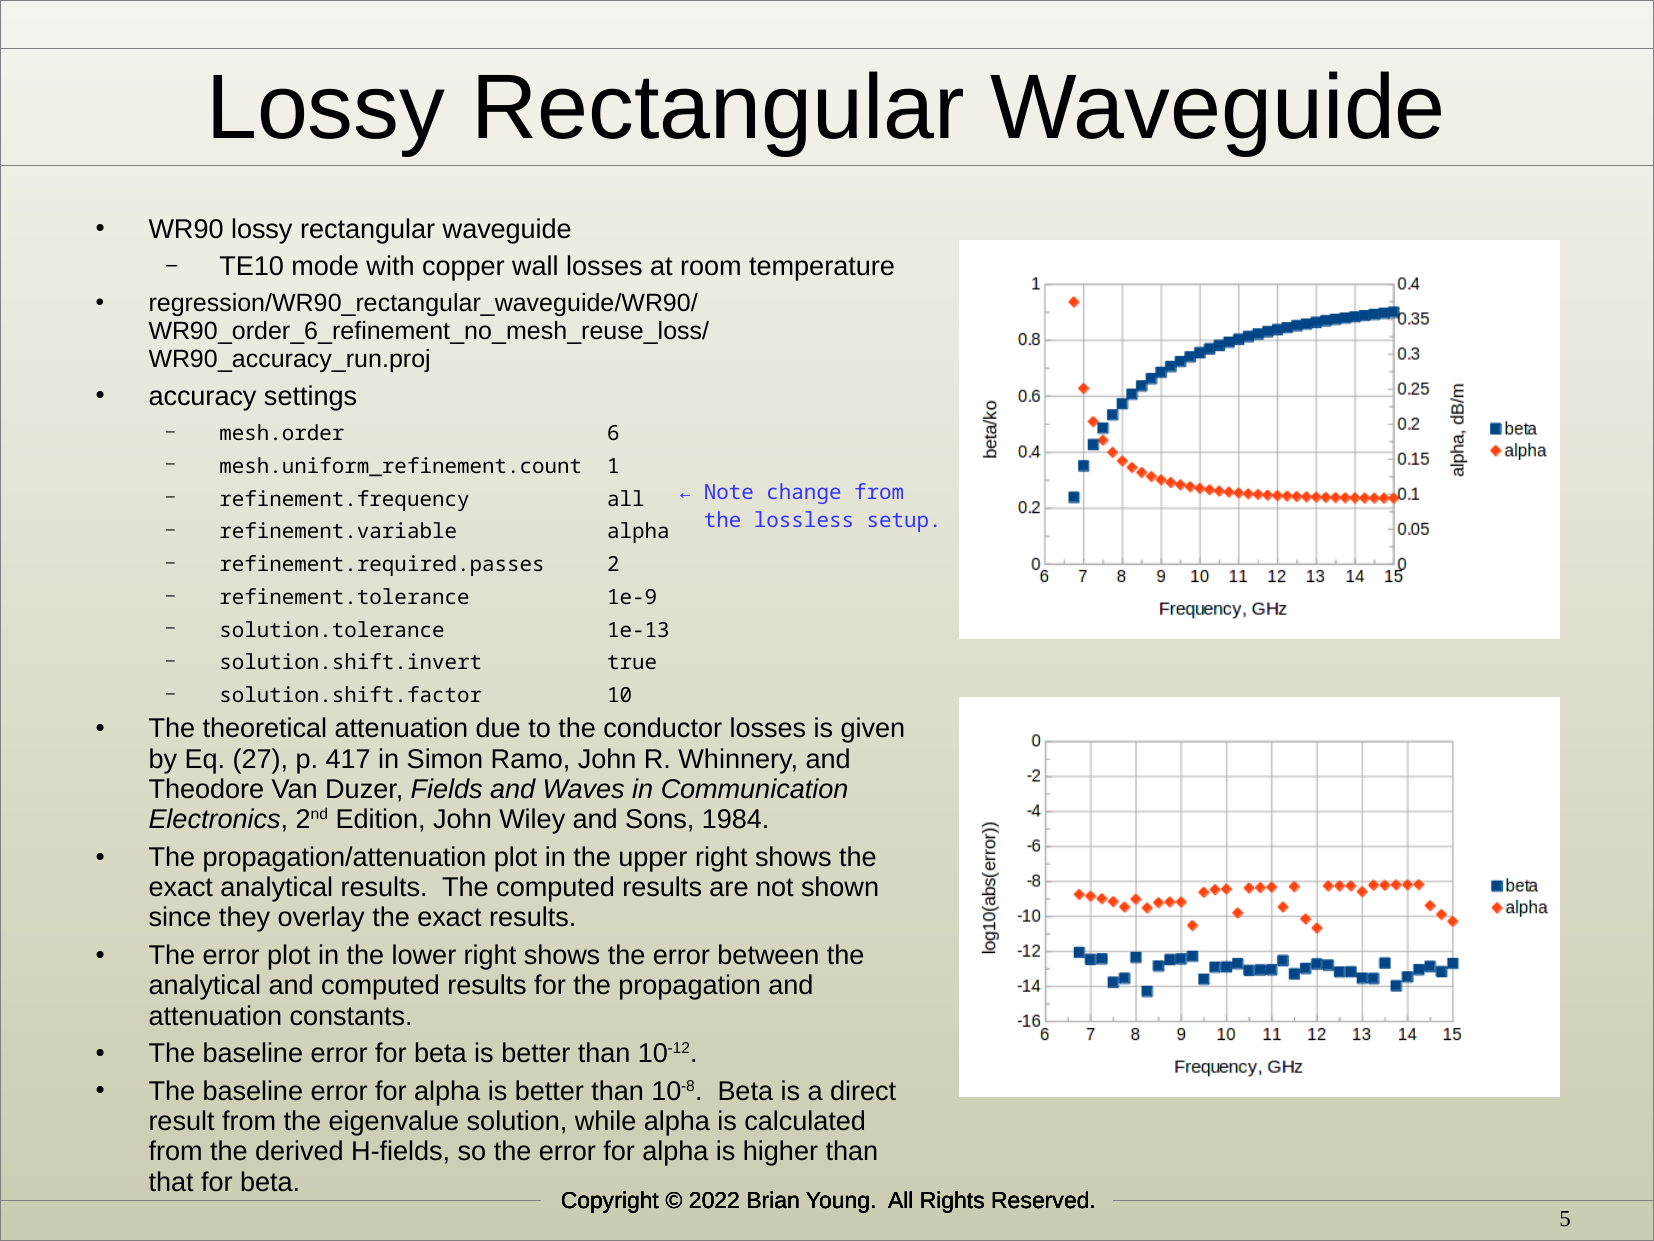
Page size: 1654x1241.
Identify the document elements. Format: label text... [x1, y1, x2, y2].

list WR90 lossy rectangular waveguide TE10 mode with copper wall losses at room temperature regression/WR90_rectangular_waveguide/WR90/WR90_order_6_refinement_no_mesh_reuse_loss/WR90_accuracy_run.proj accuracy settings mesh.order 6 mesh.uniform_refinement.count 1 refinement.frequency all refinement.variable alpha refinement.required.passes 2 refinement.tolerance 1e-9 solution.tolerance 1e-13 solution.shift.invert true solution.shift.factor 10 The theoretical attenuation due to the conductor losses is given by Eq. (27), p. 417 in Simon Ramo, John R. Whinnery, and Theodore Van Duzer, Fields and Waves in Communication Electronics, 2nd Edition, John Wiley and Sons, 1984. The propagation/attenuation plot in the upper right shows the exact analytical results. The computed results are not shown since they overlay the exact results. The error plot in the lower right shows the error between the analytical and computed results for the propagation and attenuation constants. The baseline error for beta is better than 10-12. The baseline error for alpha is better than 10-8. Beta is a direct result from the eigenvalue solution, while alpha is calculated from the derived H-fields, so the error for alpha is higher than that for beta. [77, 213, 926, 1148]
title Lossy Rectangular Waveguide [82, 49, 1571, 166]
text_box ← Note change from the lossless setup. [664, 469, 959, 545]
picture [959, 240, 1560, 639]
picture [959, 697, 1560, 1097]
